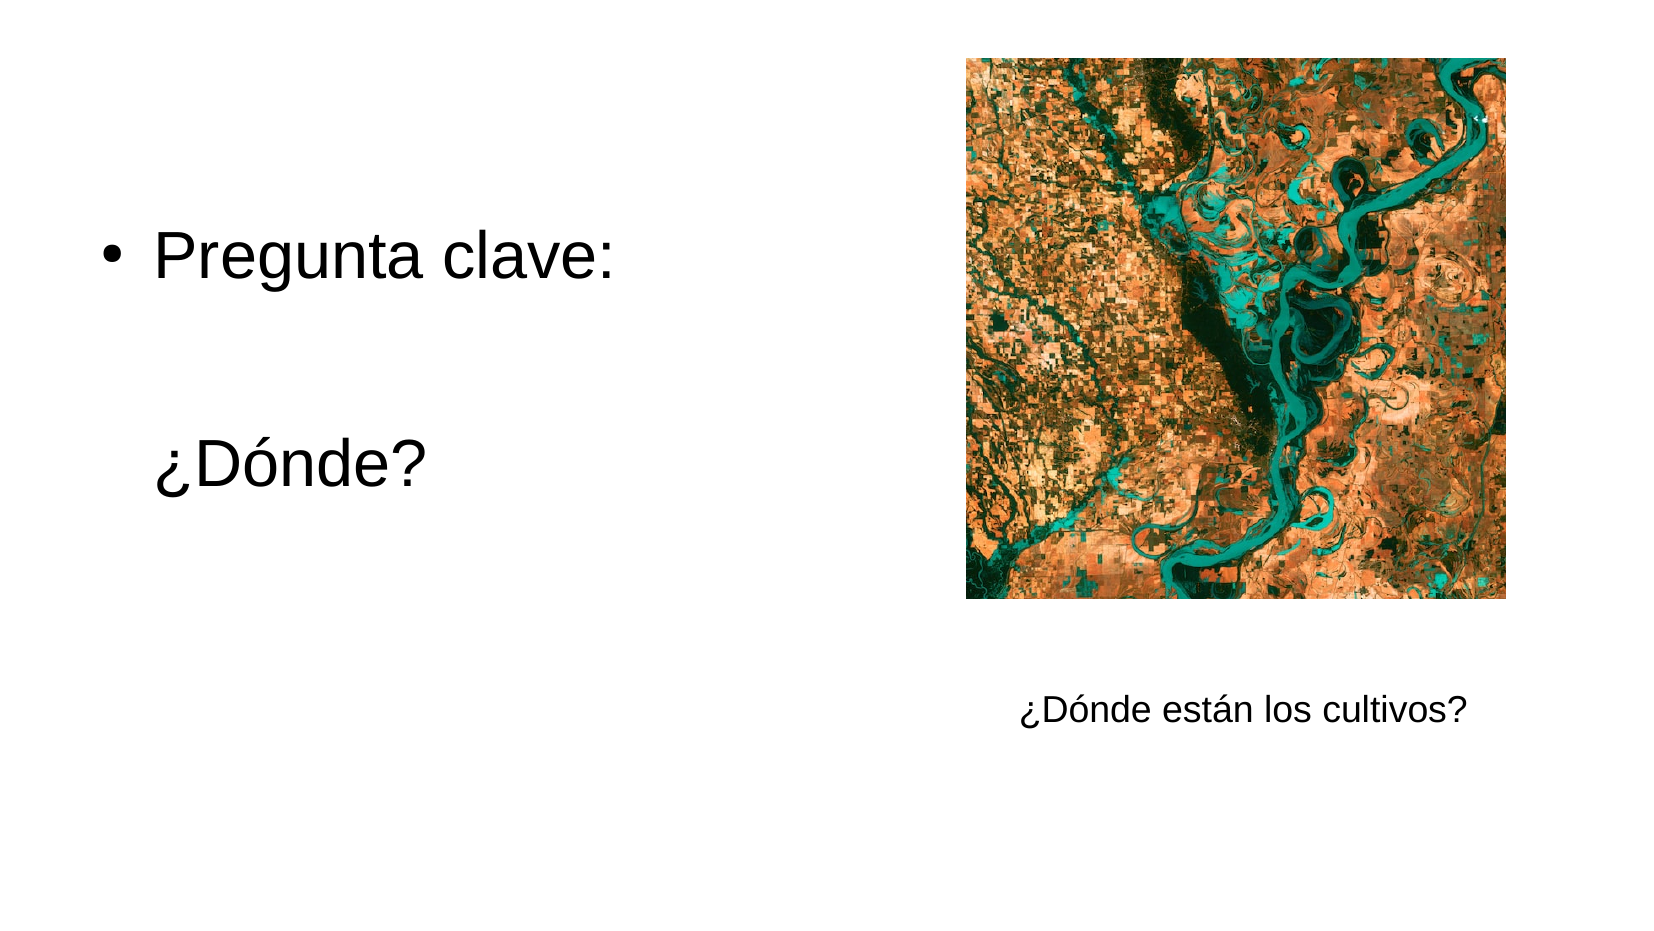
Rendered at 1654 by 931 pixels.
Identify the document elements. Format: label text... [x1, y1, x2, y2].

list Pregunta clave: ¿Dónde? [82, 217, 809, 758]
picture [966, 58, 1506, 599]
text_box ¿Dónde están los cultivos? [1003, 681, 1483, 739]
